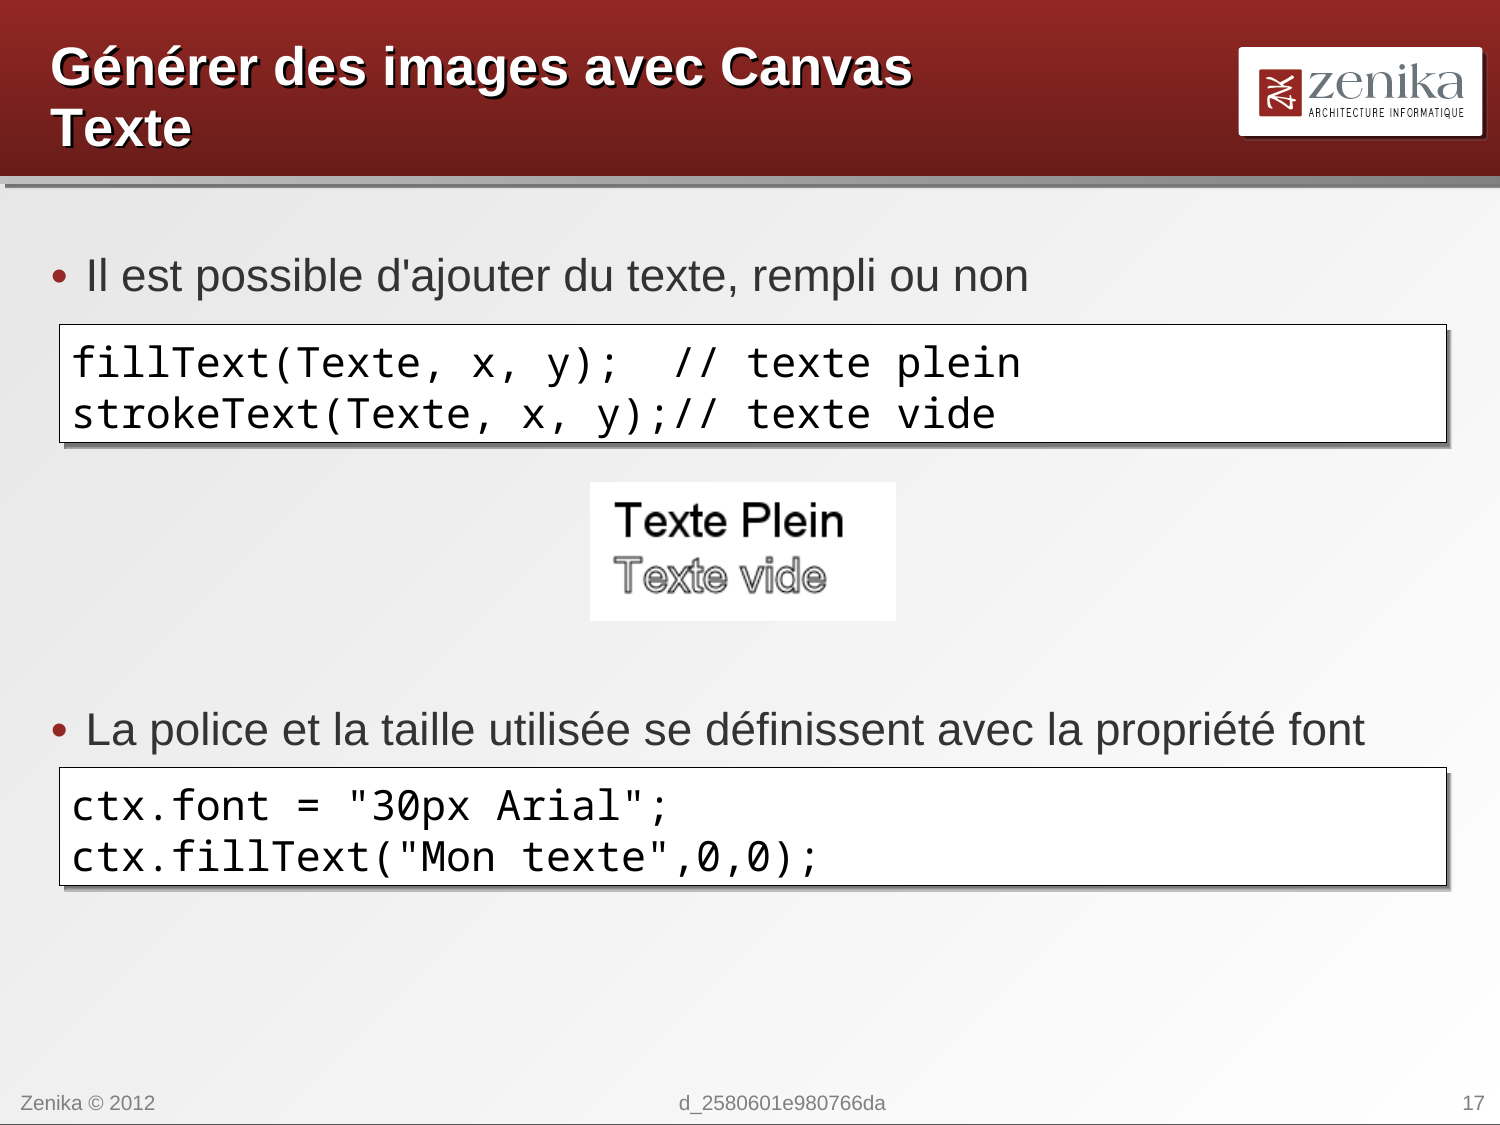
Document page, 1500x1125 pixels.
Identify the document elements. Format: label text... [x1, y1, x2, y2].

picture [1257, 58, 1464, 125]
title Générer des images avec Canvas Texte [50, 15, 1206, 180]
text_box ctx.font = "30px Arial"; ctx.fillText("Mon texte",0,0); [59, 767, 1447, 886]
list Il est possible d'ajouter du texte, rempli ou non La police et la taille utilisée se définissent avec la propriété font [50, 249, 1435, 1079]
text_box fillText(Texte, x, y); // texte plein strokeText(Texte, x, y);// texte vide [59, 324, 1447, 443]
picture [590, 482, 896, 621]
